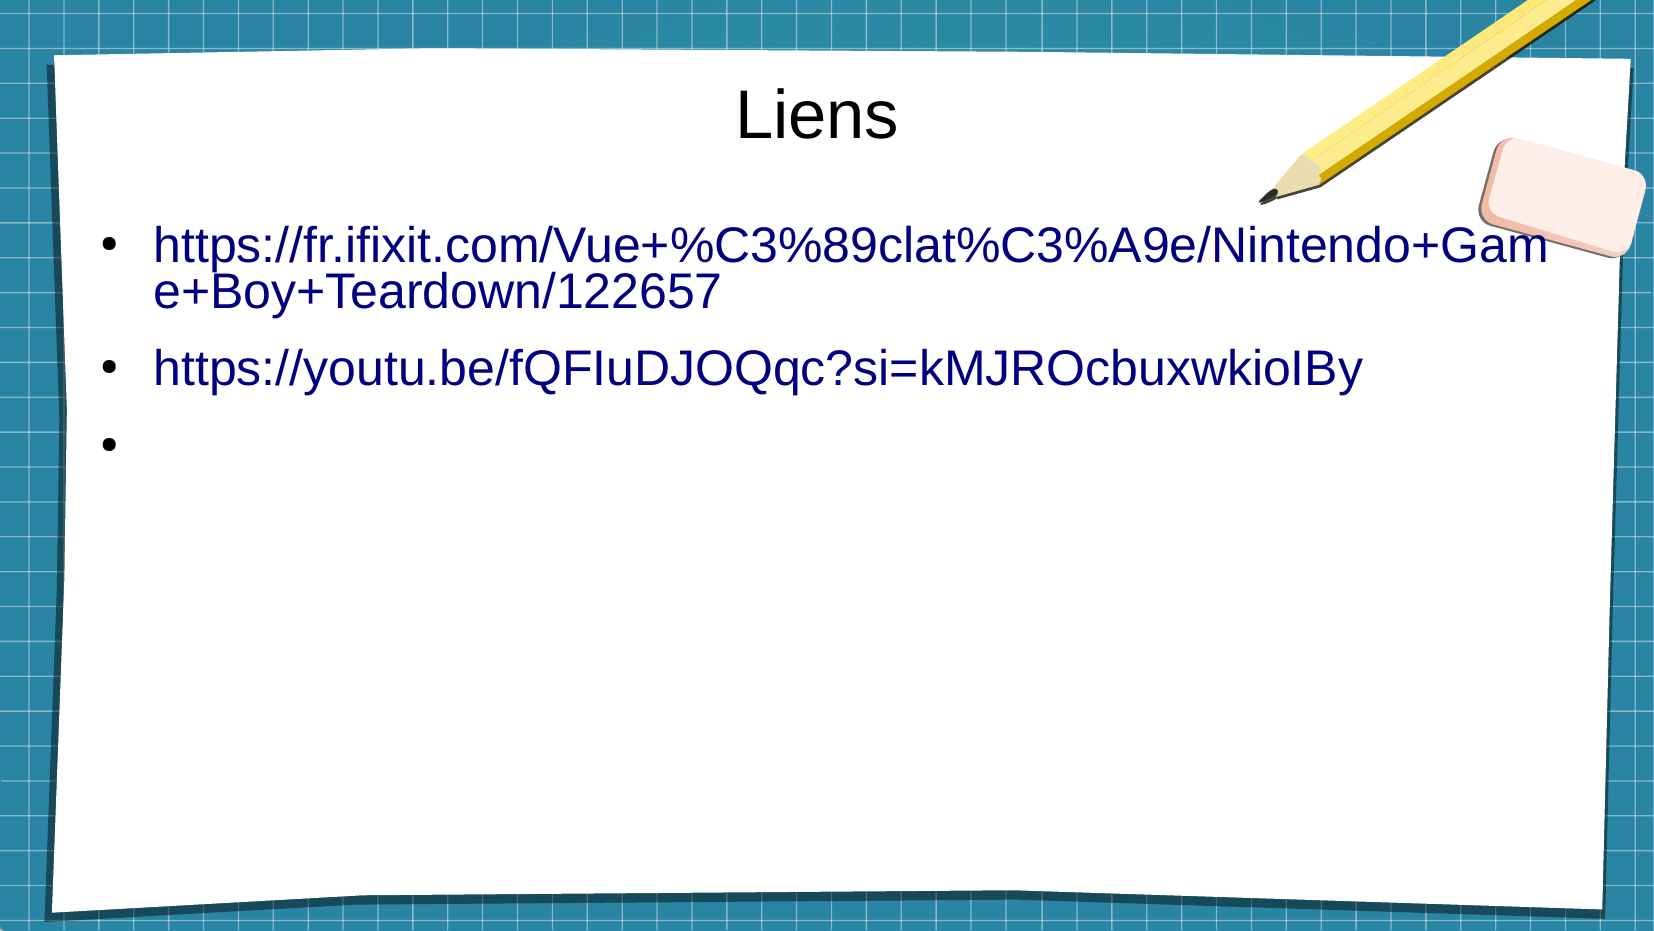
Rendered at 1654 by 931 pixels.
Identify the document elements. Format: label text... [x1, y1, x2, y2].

title Liens [82, 37, 1571, 193]
list https://fr.ifixit.com/Vue+%C3%89clat%C3%A9e/Nintendo+Game+Boy+Teardown/122657 https://youtu.be/fQFIuDJOQqc?si=kMJROcbuxwkioIBy [82, 217, 1571, 758]
